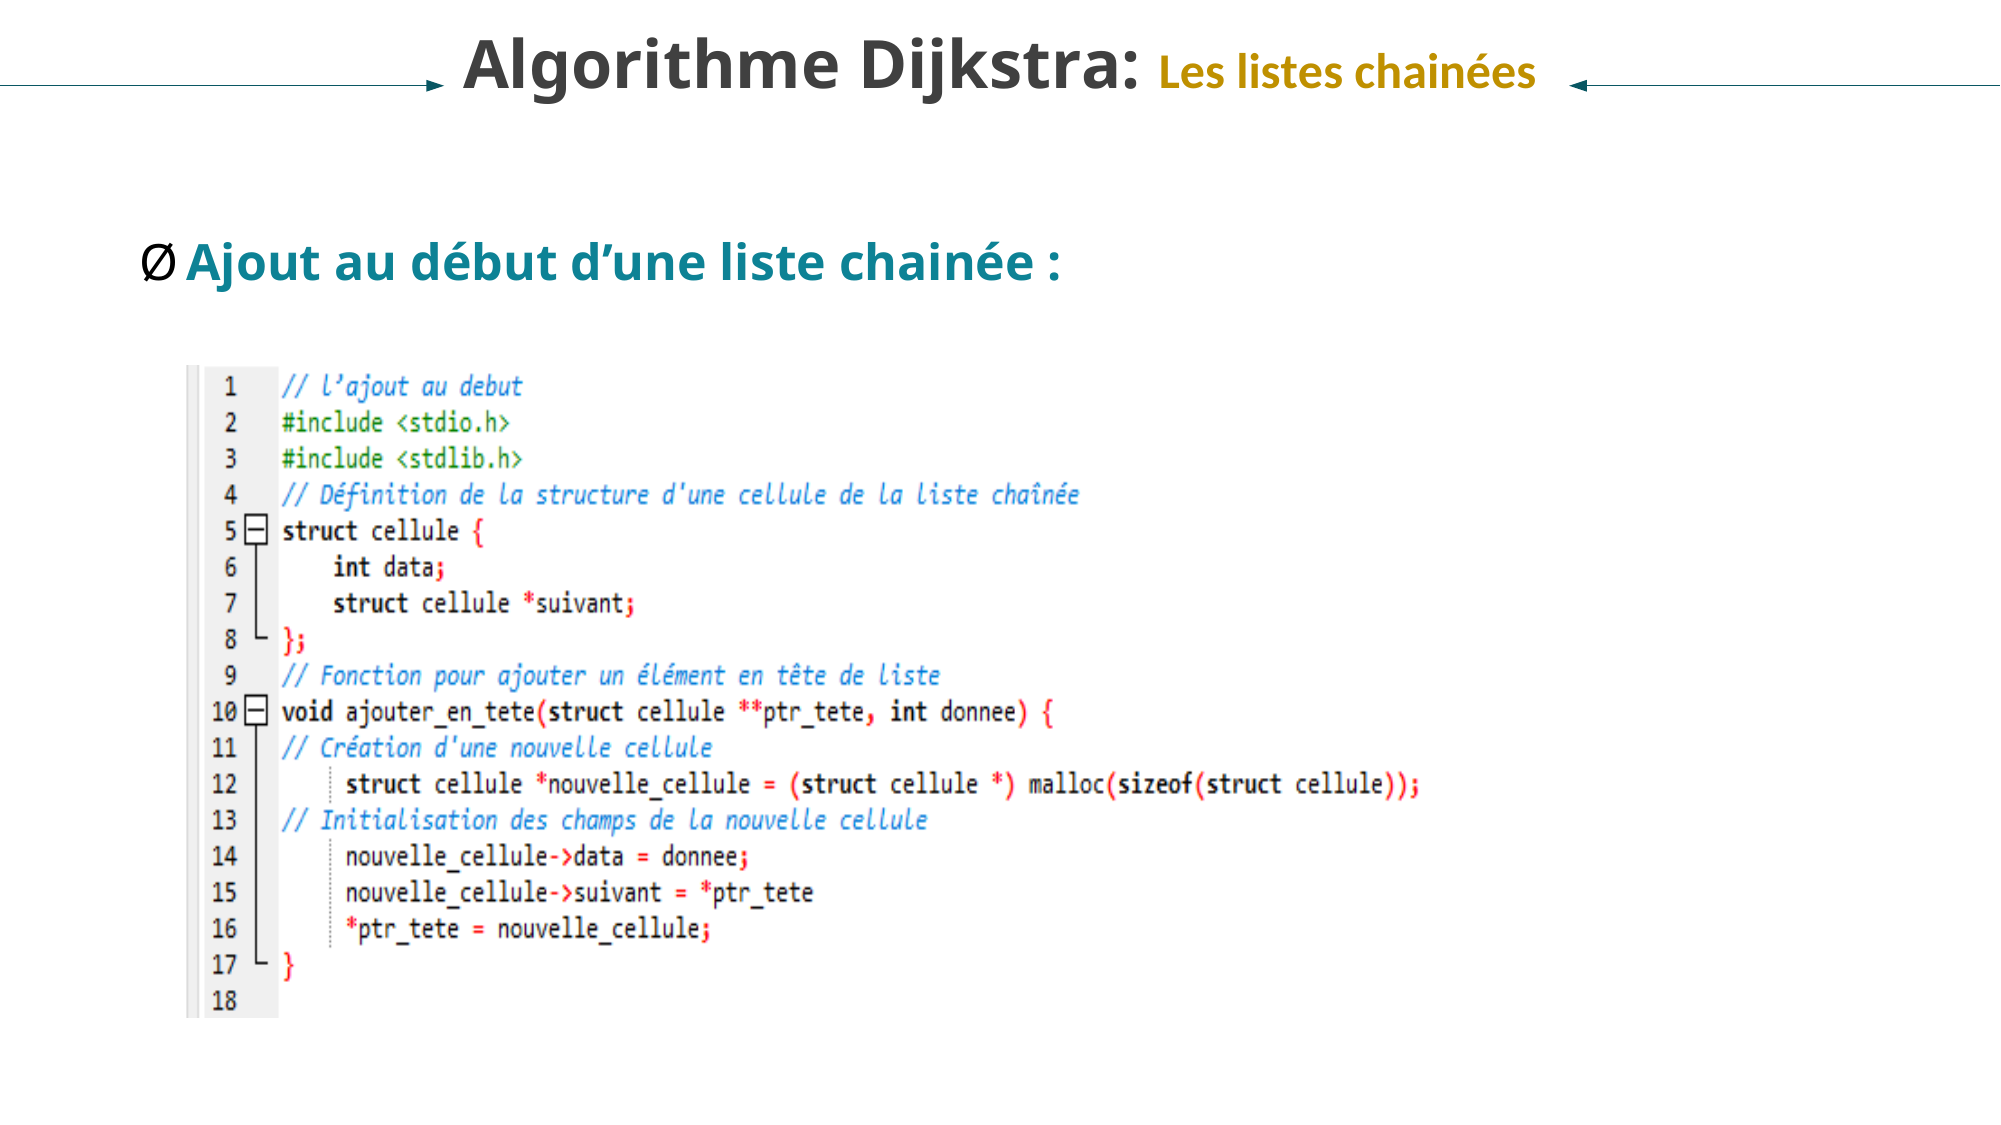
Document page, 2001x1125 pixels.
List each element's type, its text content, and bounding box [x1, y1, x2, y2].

picture [185, 365, 1666, 1018]
text_box Ajout au début d’une liste chainée : [124, 223, 1570, 300]
text_box Algorithme Dijkstra: Les listes chainées [37, 31, 1963, 104]
